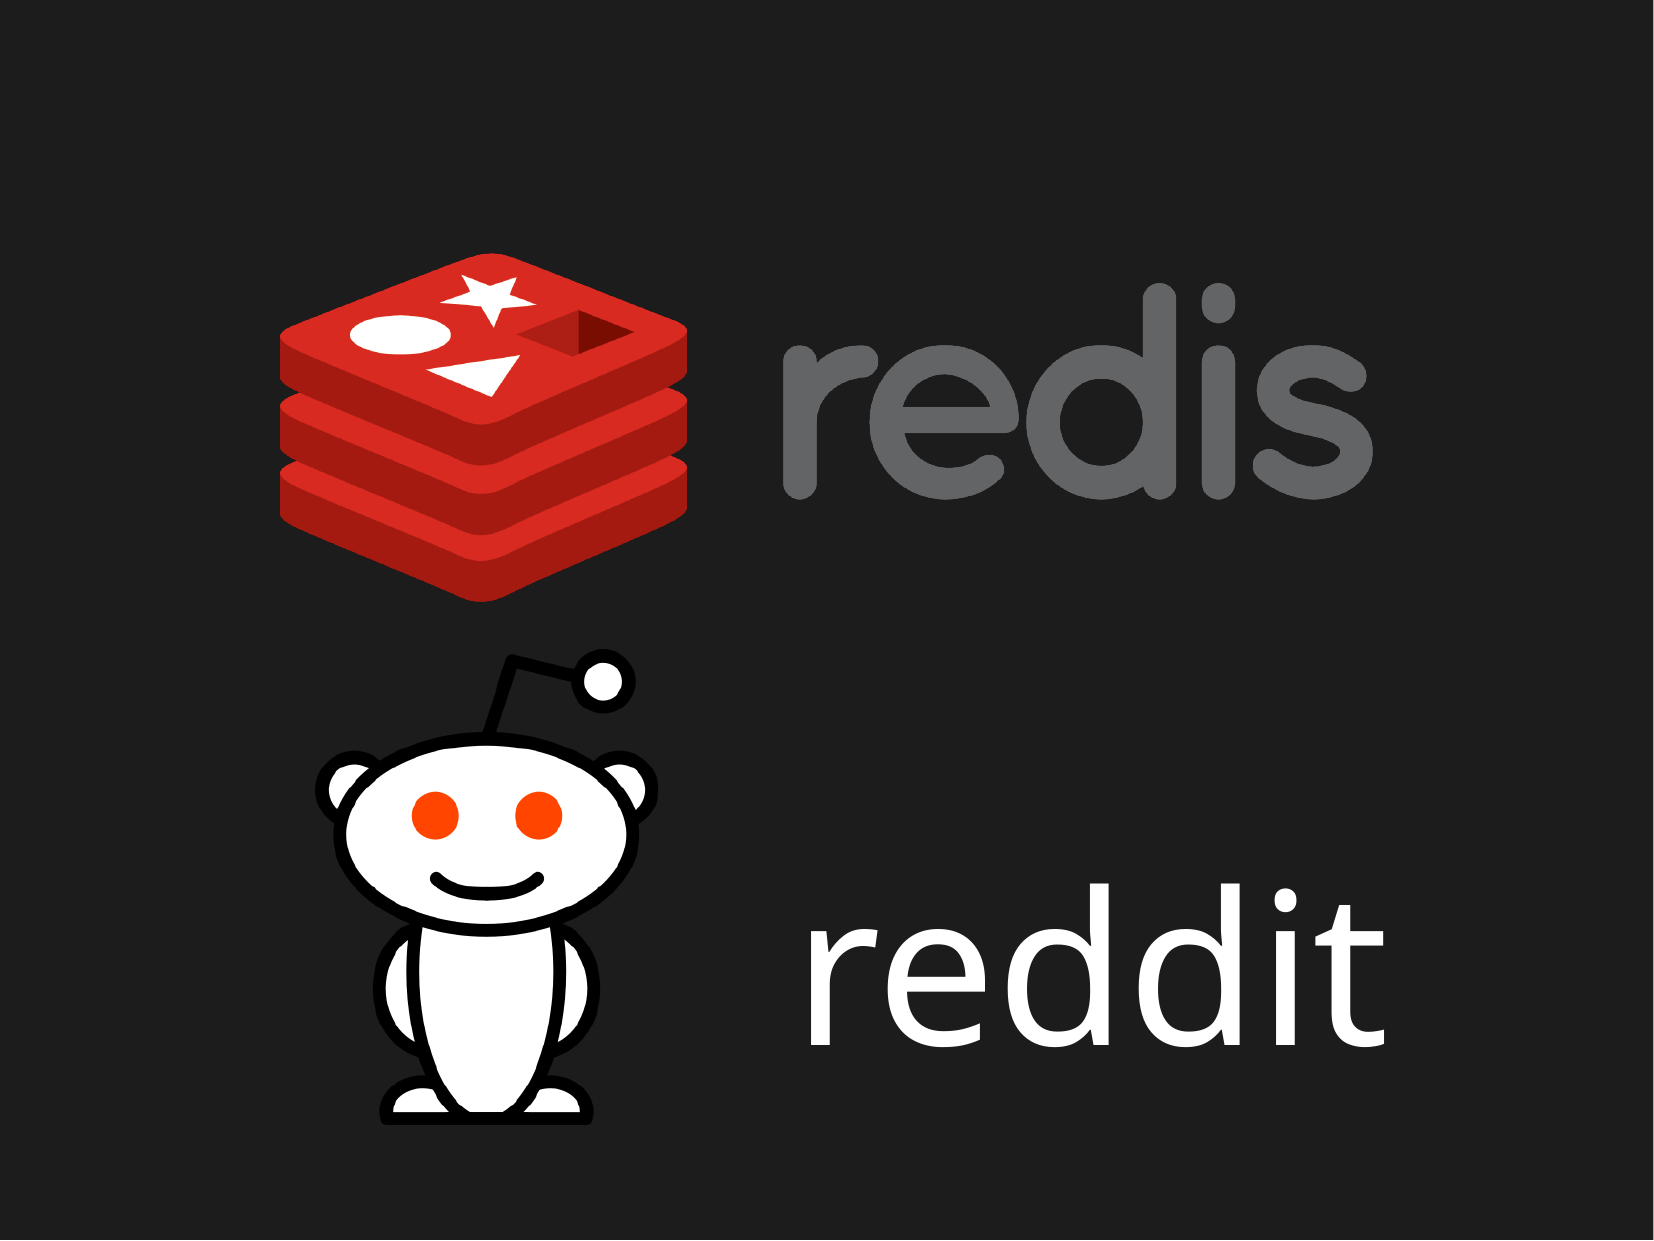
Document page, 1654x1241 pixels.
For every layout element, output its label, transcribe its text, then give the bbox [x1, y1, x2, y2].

picture [280, 245, 1373, 610]
text_box reddit [778, 810, 1400, 1111]
picture [315, 649, 658, 1126]
